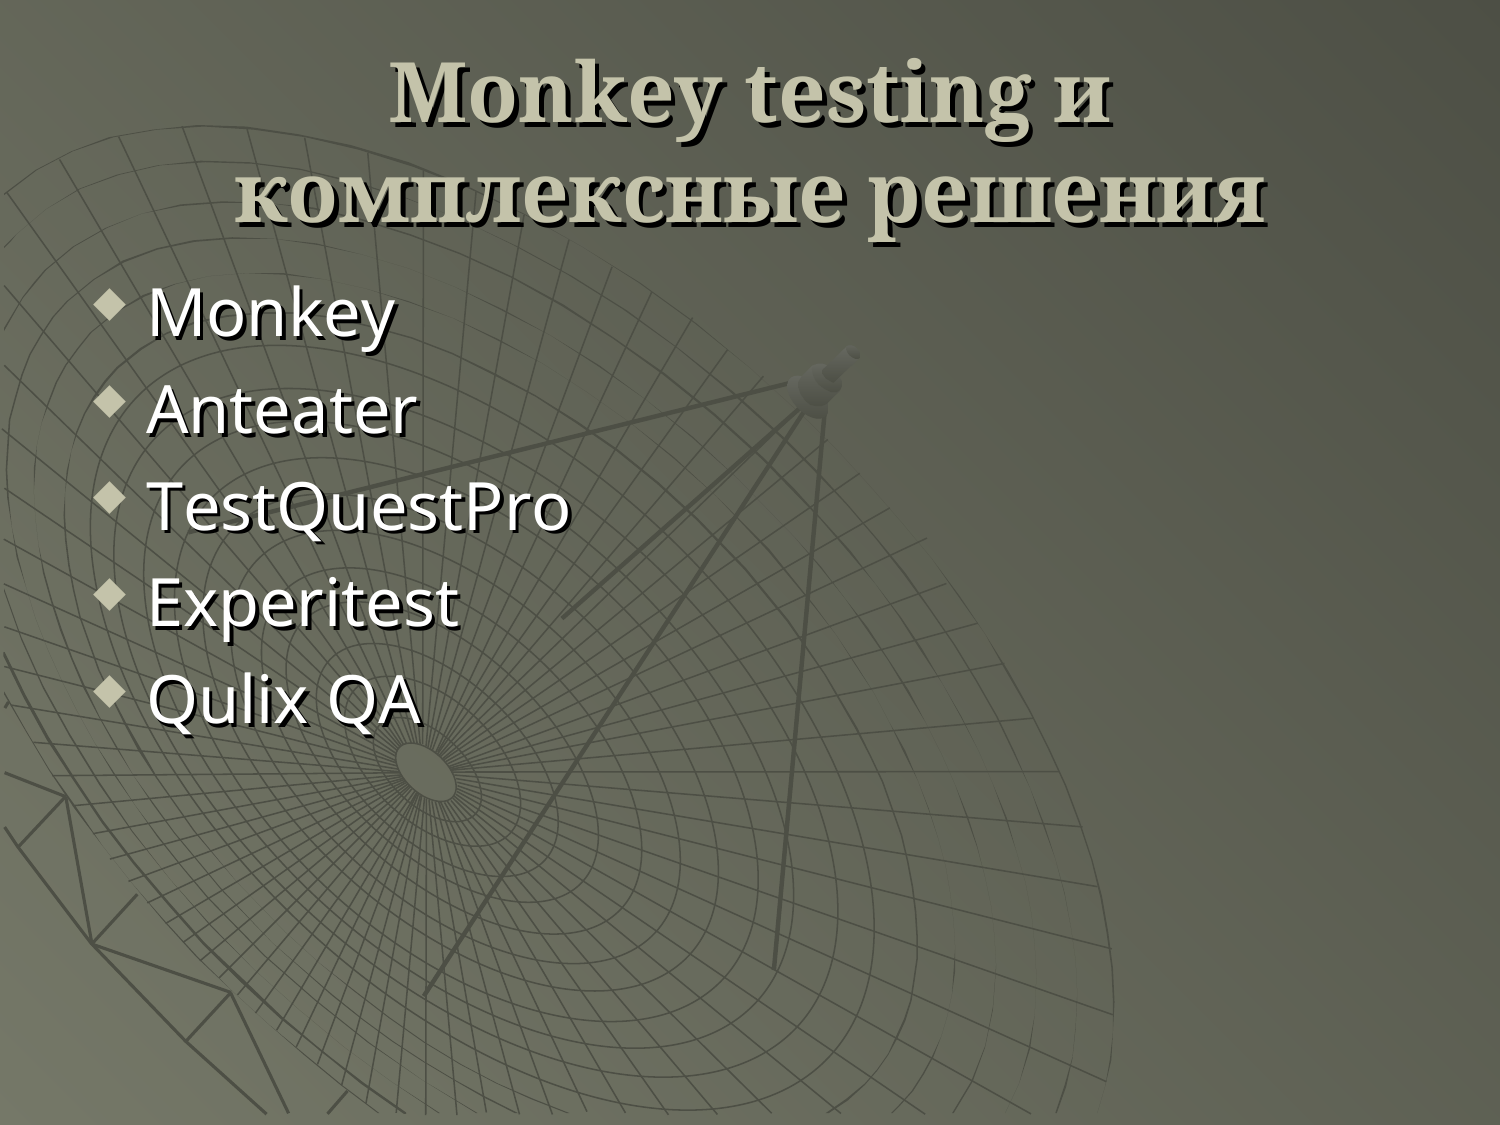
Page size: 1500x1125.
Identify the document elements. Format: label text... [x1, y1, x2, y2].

title Monkey testing и комплексные решения [75, 21, 1426, 257]
list Monkey Anteater TestQuestPro Experitest Qulix QA [75, 262, 1426, 1006]
